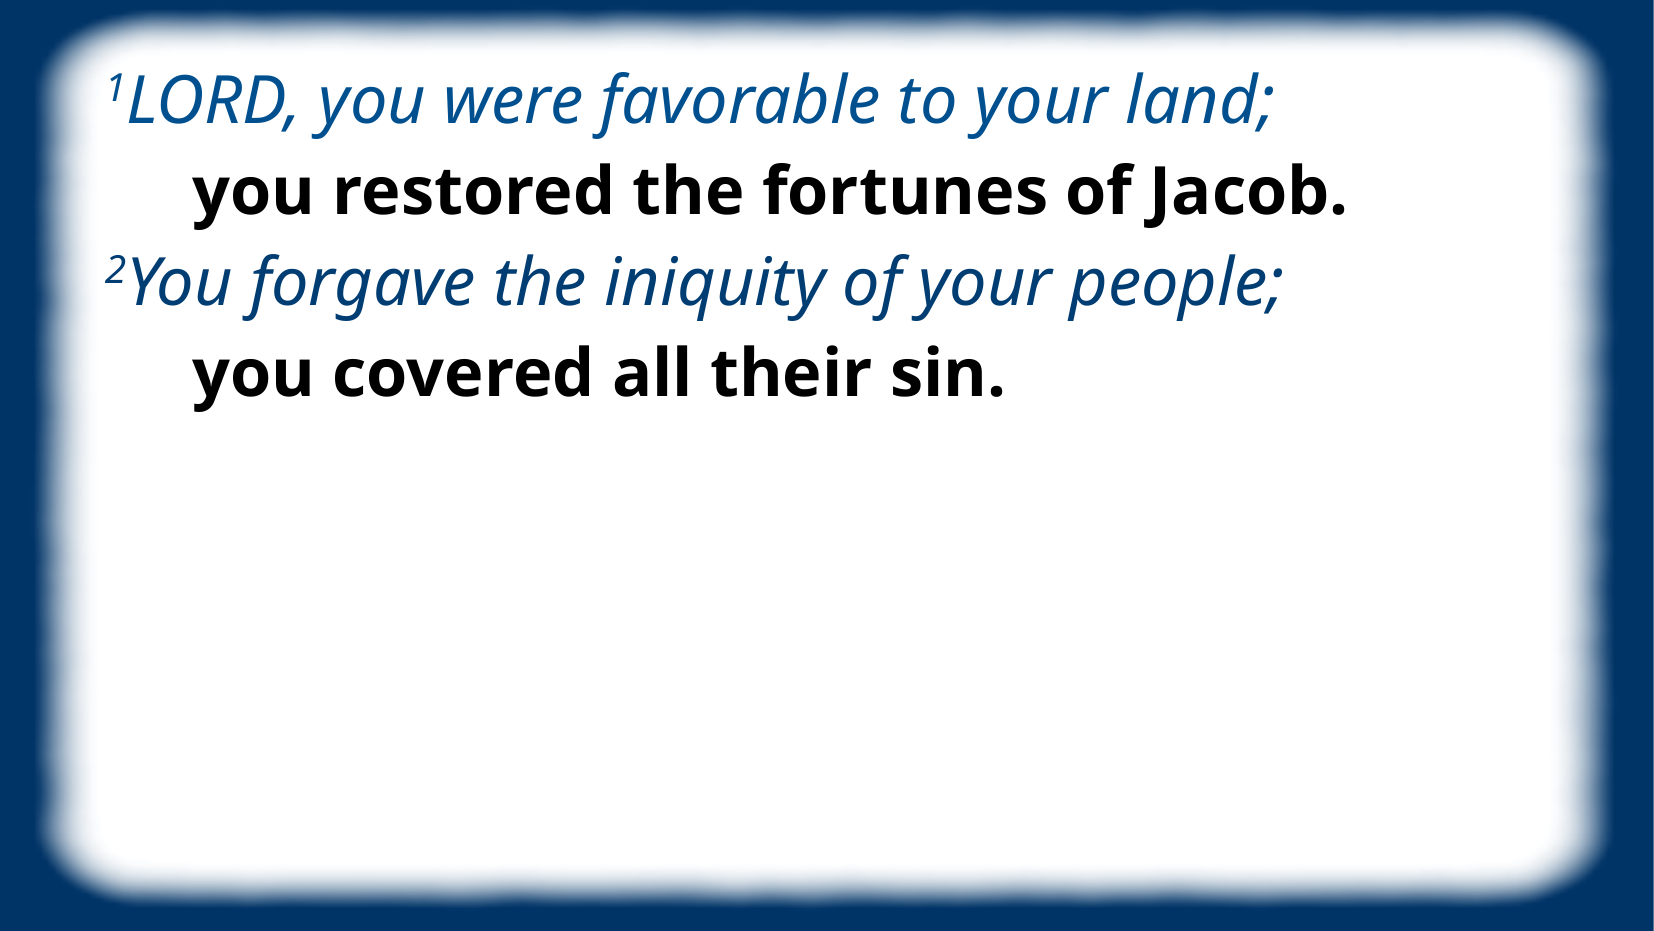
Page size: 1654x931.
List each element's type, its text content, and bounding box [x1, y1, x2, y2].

picture [0, 0, 1654, 931]
text_box 1LORD, you were favorable to your land; you restored the fortunes of Jacob. 2You forgave the iniquity of your people; you covered all their sin. [90, 45, 1561, 487]
